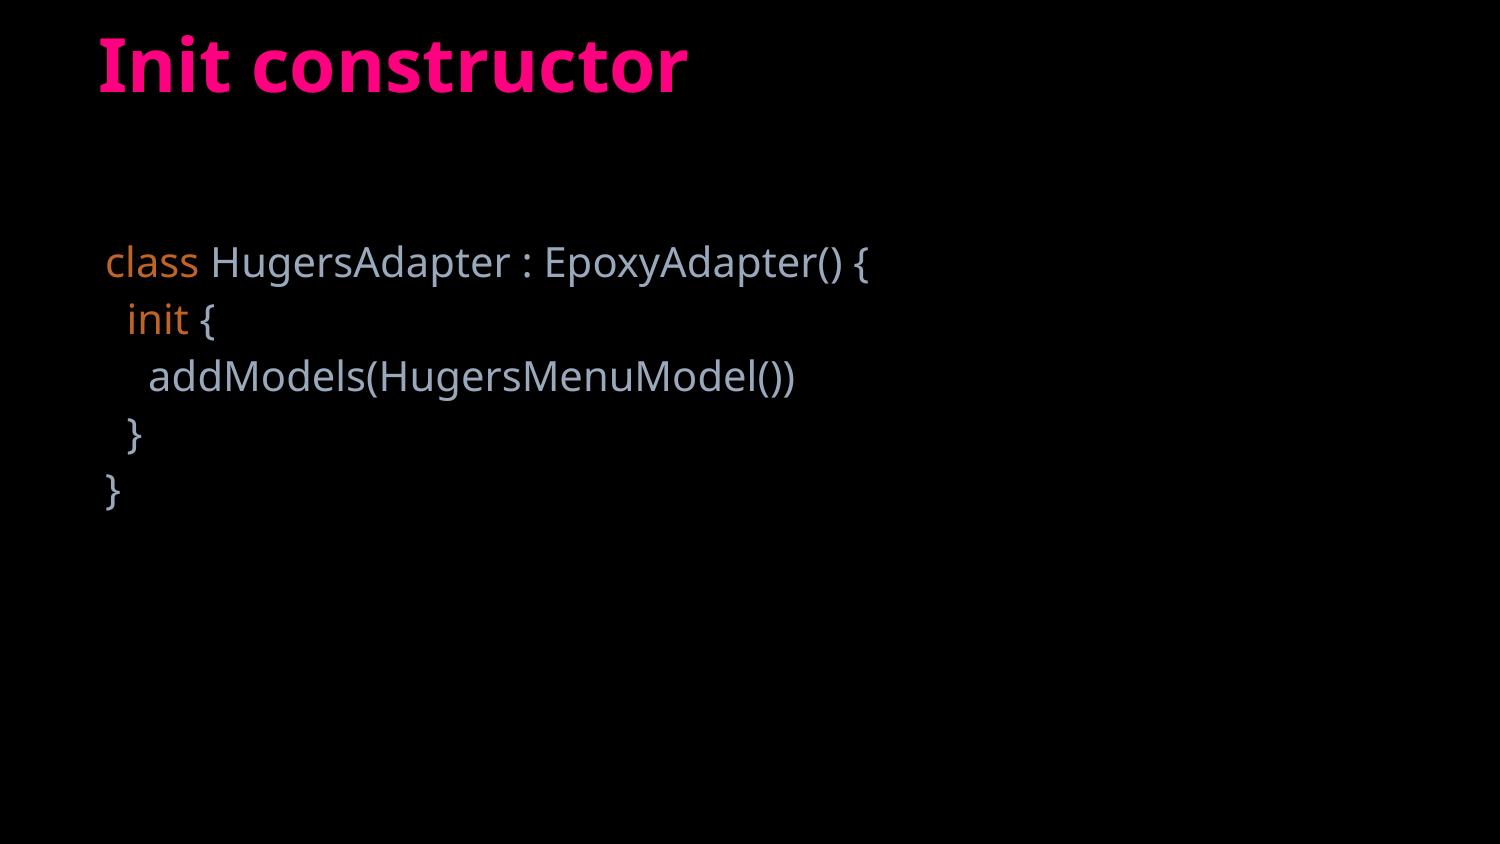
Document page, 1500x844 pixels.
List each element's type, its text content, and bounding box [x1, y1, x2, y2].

text_box class HugersAdapter : EpoxyAdapter() { init { addModels(HugersMenuModel()) } } [90, 225, 1381, 751]
title Init constructor [83, 28, 1416, 136]
